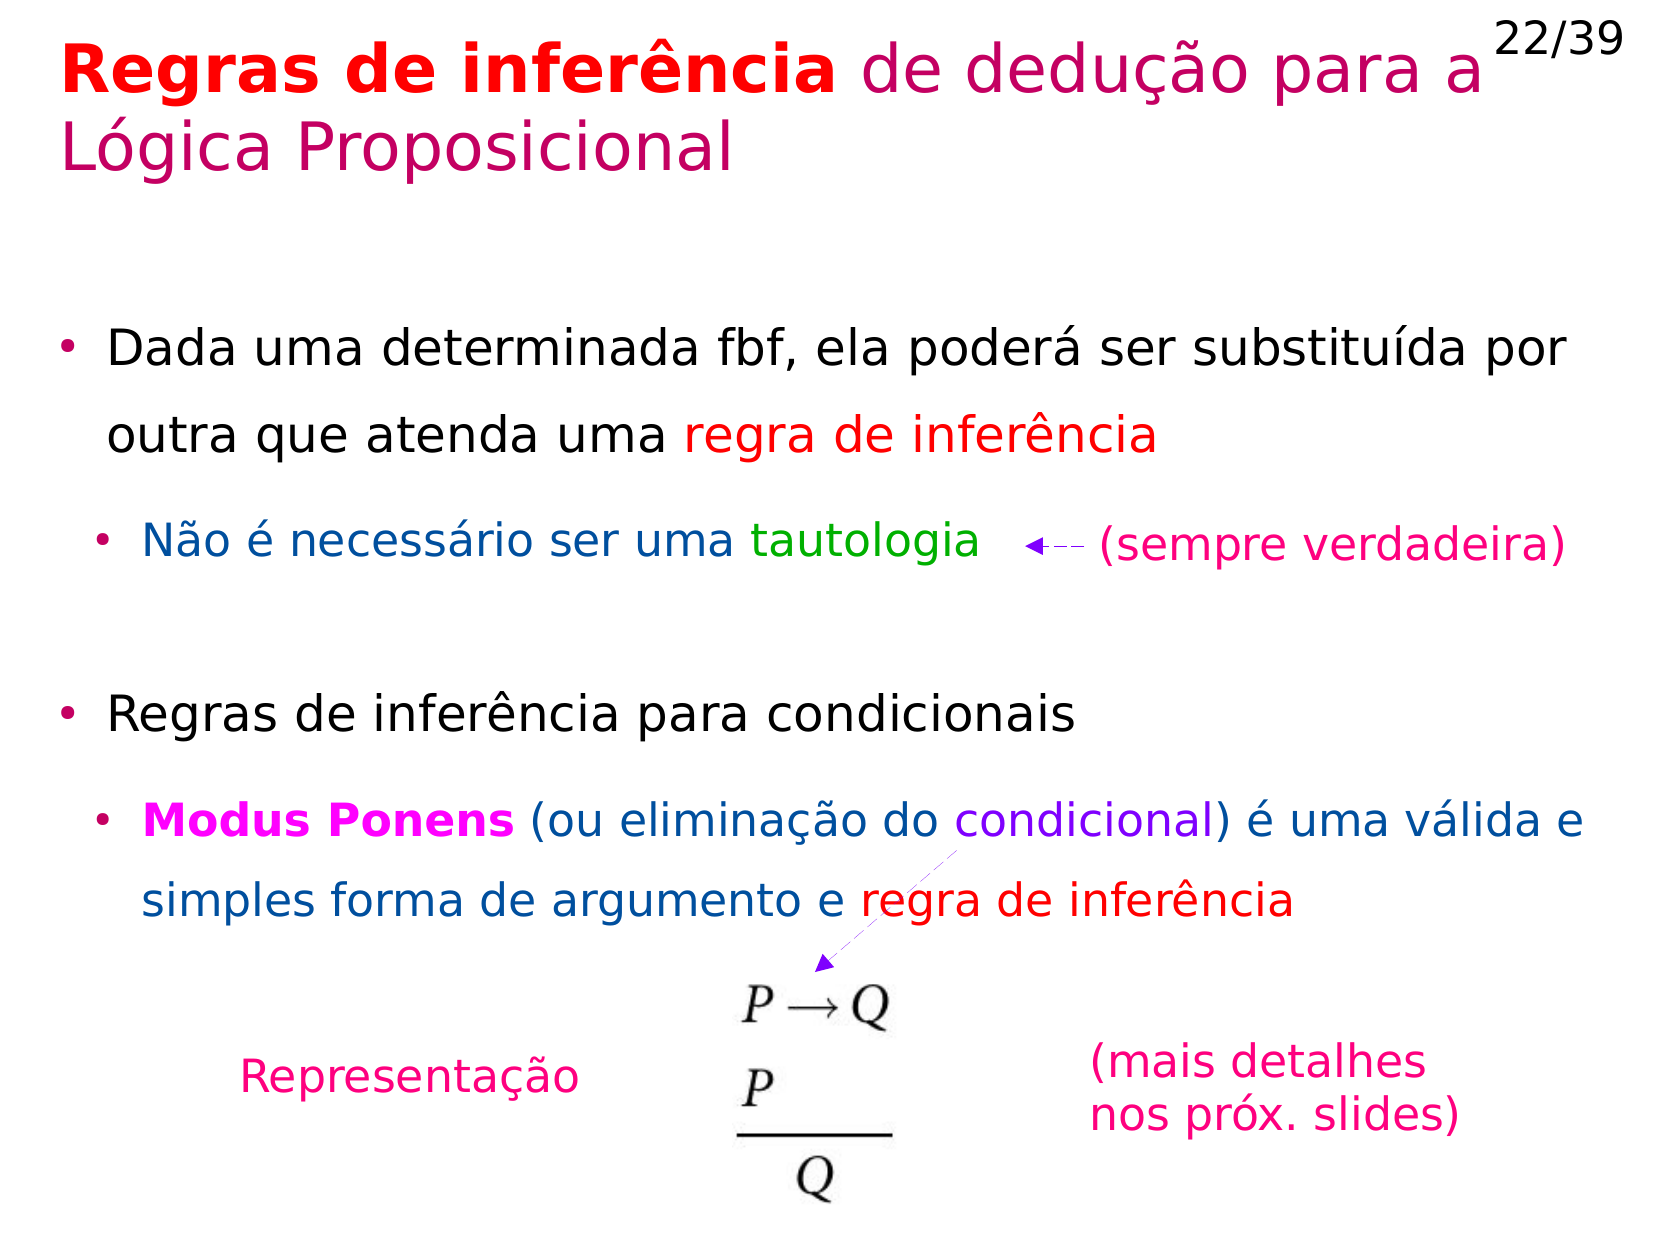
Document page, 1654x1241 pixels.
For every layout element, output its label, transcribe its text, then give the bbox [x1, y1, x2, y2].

text_box Representação [224, 1042, 596, 1111]
title Regras de inferência de dedução para a Lógica Proposicional [59, 10, 1595, 207]
list Dada uma determinada fbf, ela poderá ser substituída por outra que atenda uma regra de inferência Não é necessário ser uma tautologia Regras de inferência para condicionais Modus Ponens (ou eliminação do condicional) é uma válida e simples forma de argumento e regra de inferência [59, 289, 1595, 1223]
text_box (sempre verdadeira) [1084, 510, 1583, 579]
picture [732, 971, 898, 1211]
text_box (mais detalhes nos próx. slides) [1074, 1027, 1478, 1149]
